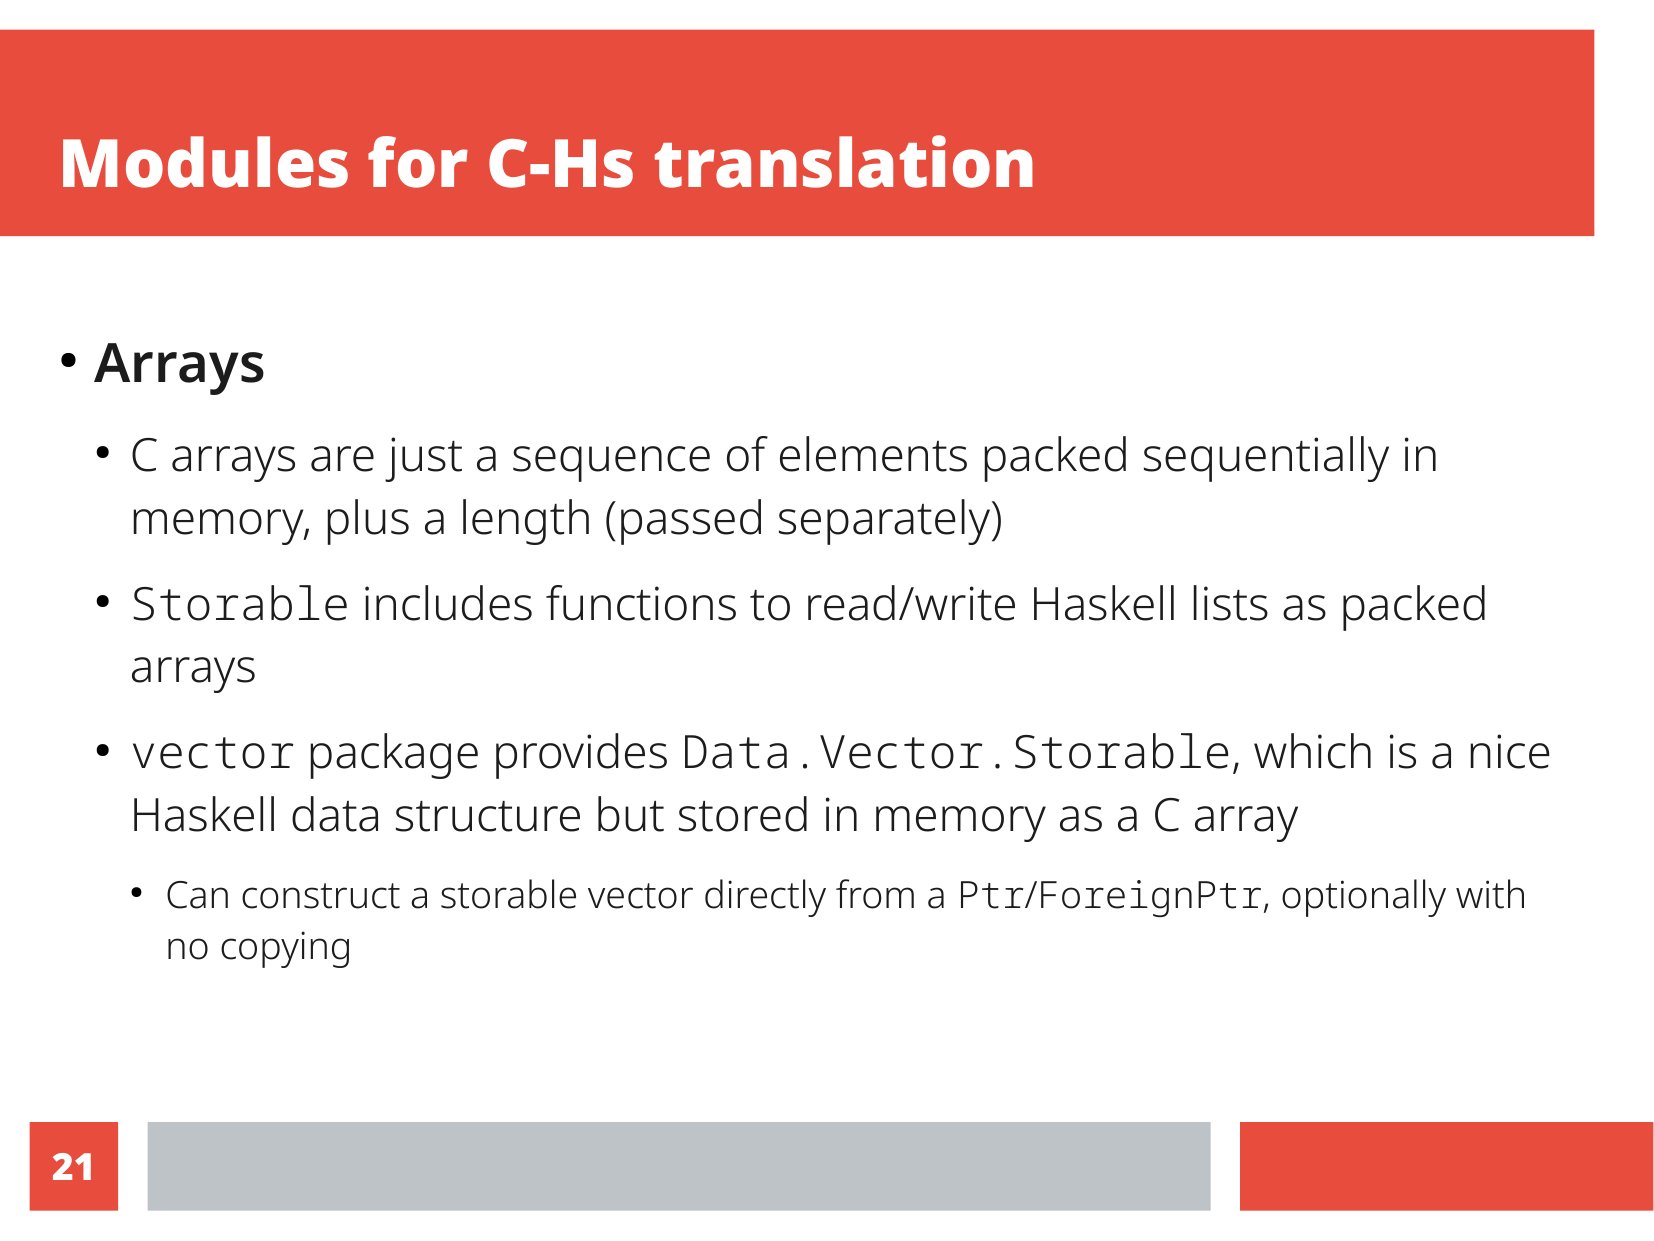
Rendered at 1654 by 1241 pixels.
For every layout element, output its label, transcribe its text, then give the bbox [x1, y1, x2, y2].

title Modules for C-Hs translation [59, 59, 1595, 207]
list Arrays C arrays are just a sequence of elements packed sequentially in memory, plus a length (passed separately) Storable includes functions to read/write Haskell lists as packed arrays vector package provides Data.Vector.Storable, which is a nice Haskell data structure but stored in memory as a C array Can construct a storable vector directly from a Ptr/ForeignPtr, optionally with no copying [59, 324, 1565, 1093]
